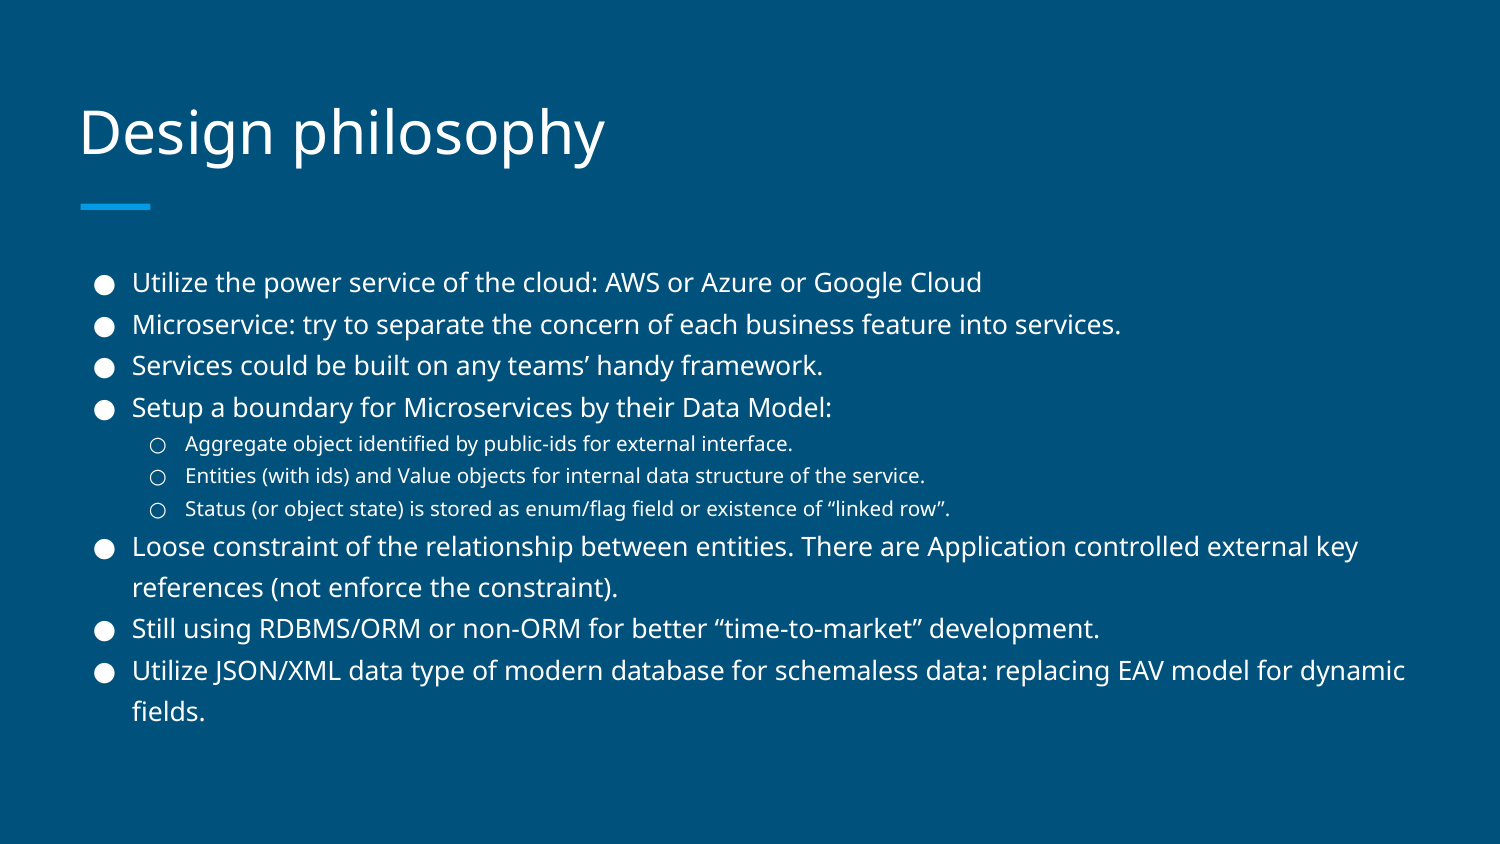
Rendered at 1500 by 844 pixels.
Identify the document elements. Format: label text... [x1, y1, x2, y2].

list Utilize the power service of the cloud: AWS or Azure or Google Cloud Microservice: try to separate the concern of each business feature into services. Services could be built on any teams’ handy framework. Setup a boundary for Microservices by their Data Model: Aggregate object identified by public-ids for external interface. Entities (with ids) and Value objects for internal data structure of the service. Status (or object state) is stored as enum/flag field or existence of “linked row”. Loose constraint of the relationship between entities. There are Application controlled external key references (not enforce the constraint). Still using RDBMS/ORM or non-ORM for better “time-to-market” development. Utilize JSON/XML data type of modern database for schemaless data: replacing EAV model for dynamic fields. [63, 244, 1437, 750]
title Design philosophy [63, 75, 1437, 188]
